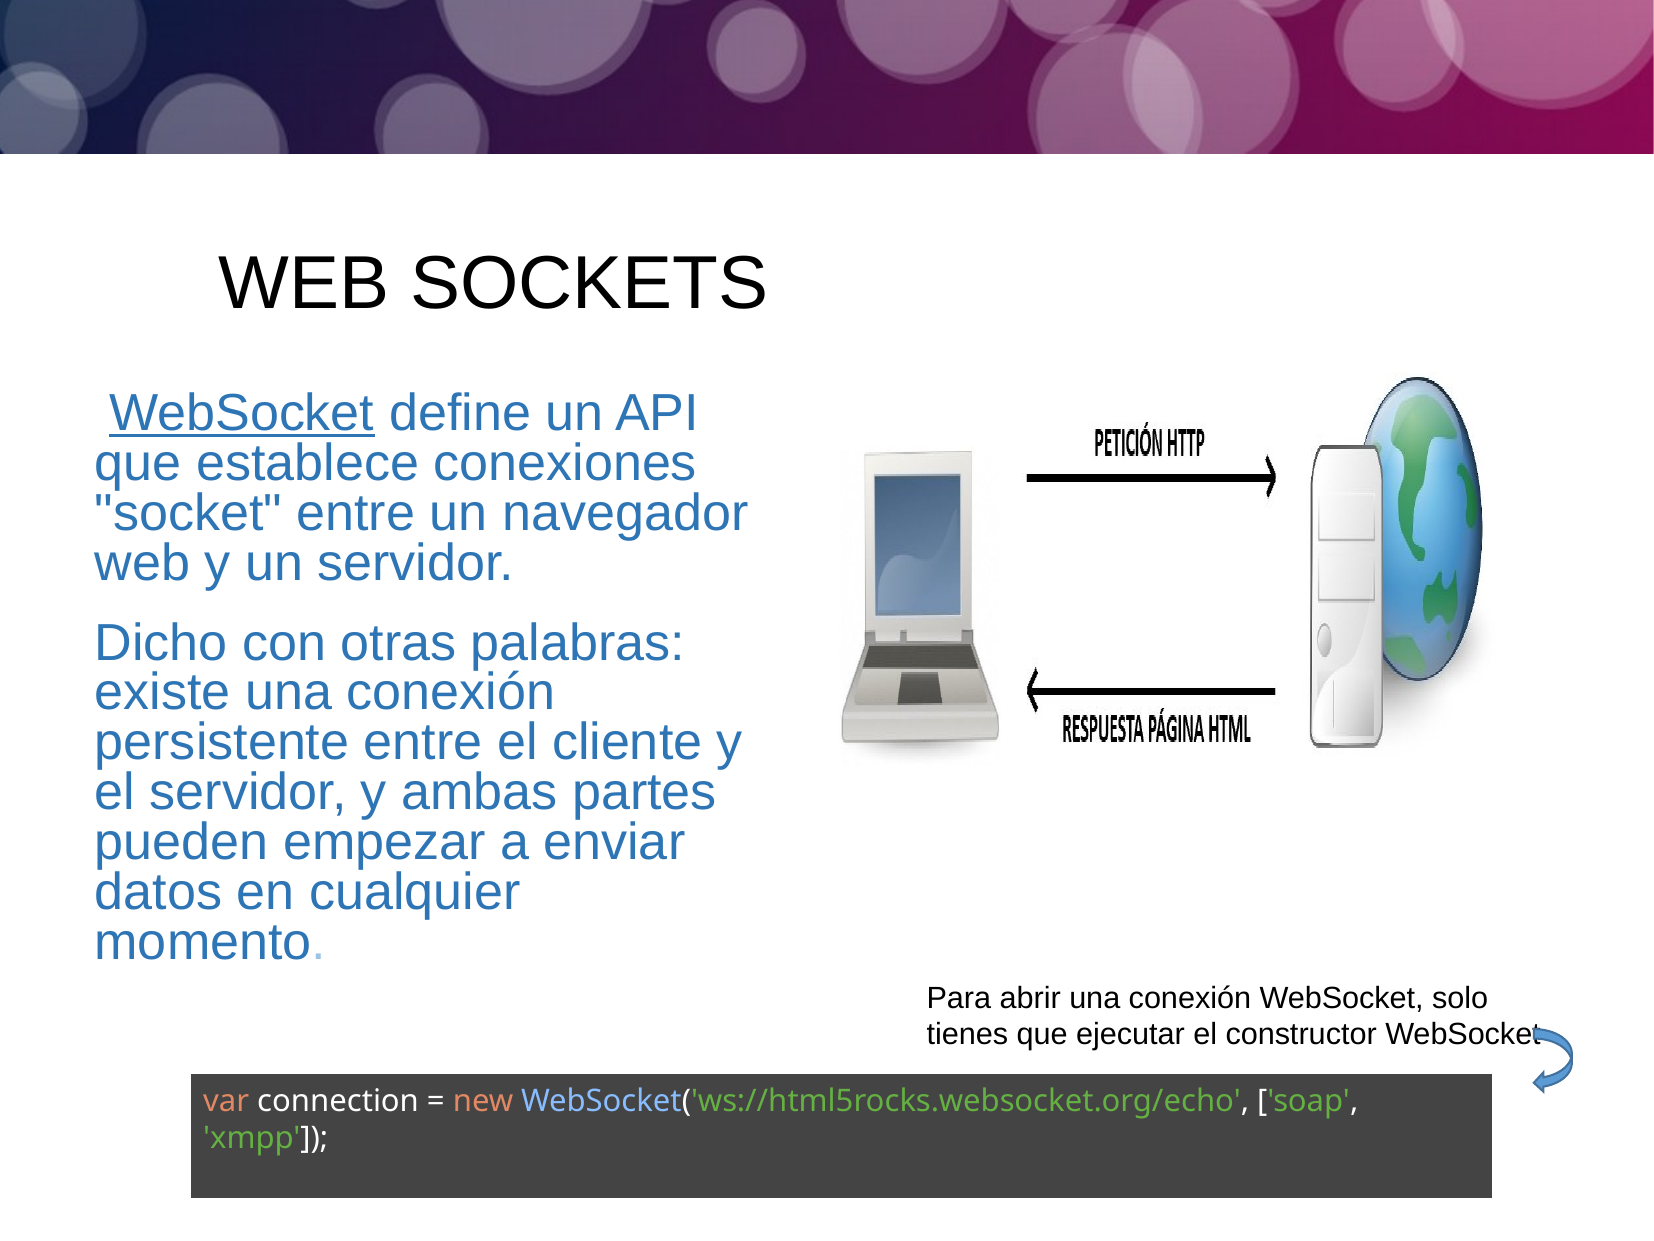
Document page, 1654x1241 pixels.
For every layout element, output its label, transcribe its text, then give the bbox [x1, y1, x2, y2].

picture [780, 323, 1534, 883]
list WebSocket define un API que establece conexiones "socket" entre un navegador web y un servidor. Dicho con otras palabras: existe una conexión persistente entre el cliente y el servidor, y ambas partes pueden empezar a enviar datos en cualquier momento. [94, 390, 763, 1030]
text_box [1533, 1029, 1572, 1092]
text_box var connection = new WebSocket('ws://html5rocks.websocket.org/echo', ['soap', 'xmpp']); [191, 1074, 1492, 1198]
title WEB SOCKETS [148, 206, 840, 324]
list Para abrir una conexión WebSocket, solo tienes que ejecutar el constructor WebSocket [926, 977, 1572, 1081]
